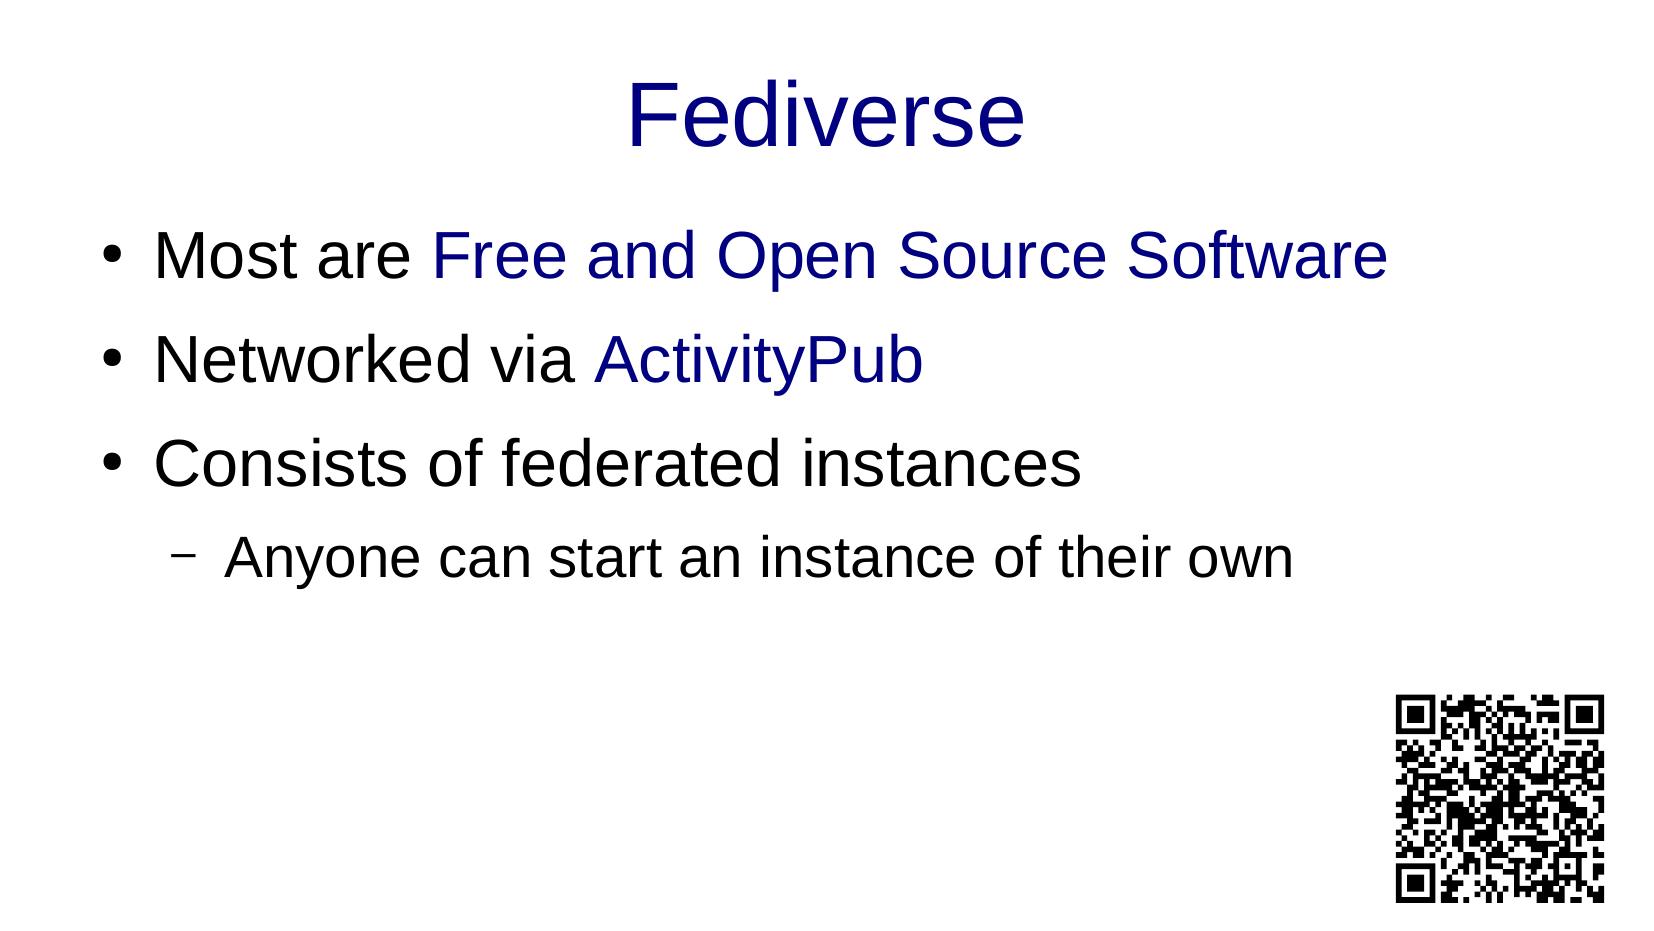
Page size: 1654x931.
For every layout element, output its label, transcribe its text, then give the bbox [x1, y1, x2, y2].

picture [1387, 686, 1613, 912]
list Most are Free and Open Source Software Networked via ActivityPub Consists of federated instances Anyone can start an instance of their own [82, 217, 1571, 758]
title Fediverse [82, 37, 1571, 193]
